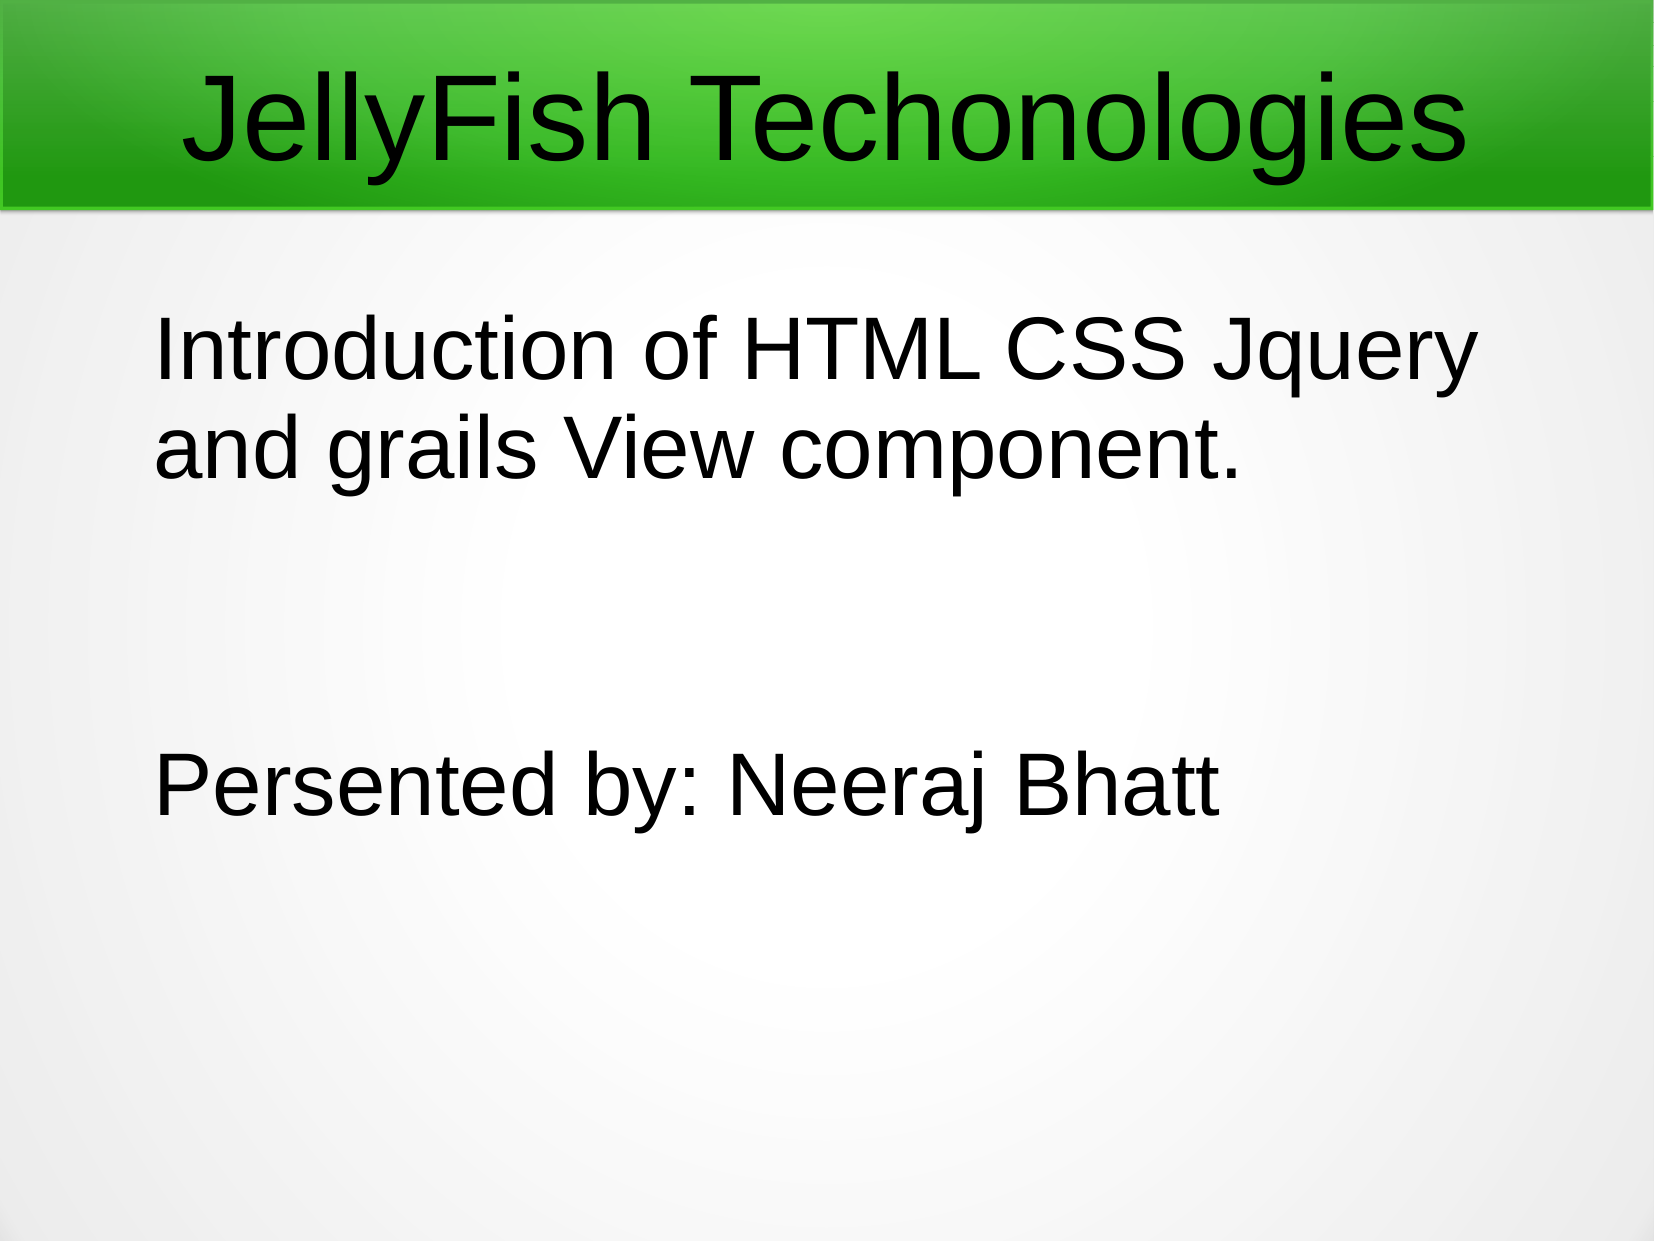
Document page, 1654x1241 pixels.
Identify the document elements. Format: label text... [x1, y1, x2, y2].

list Introduction of HTML CSS Jquery and grails View component. Persented by: Neeraj Bhatt [82, 299, 1571, 1019]
title JellyFish Techonologies [82, 47, 1571, 189]
